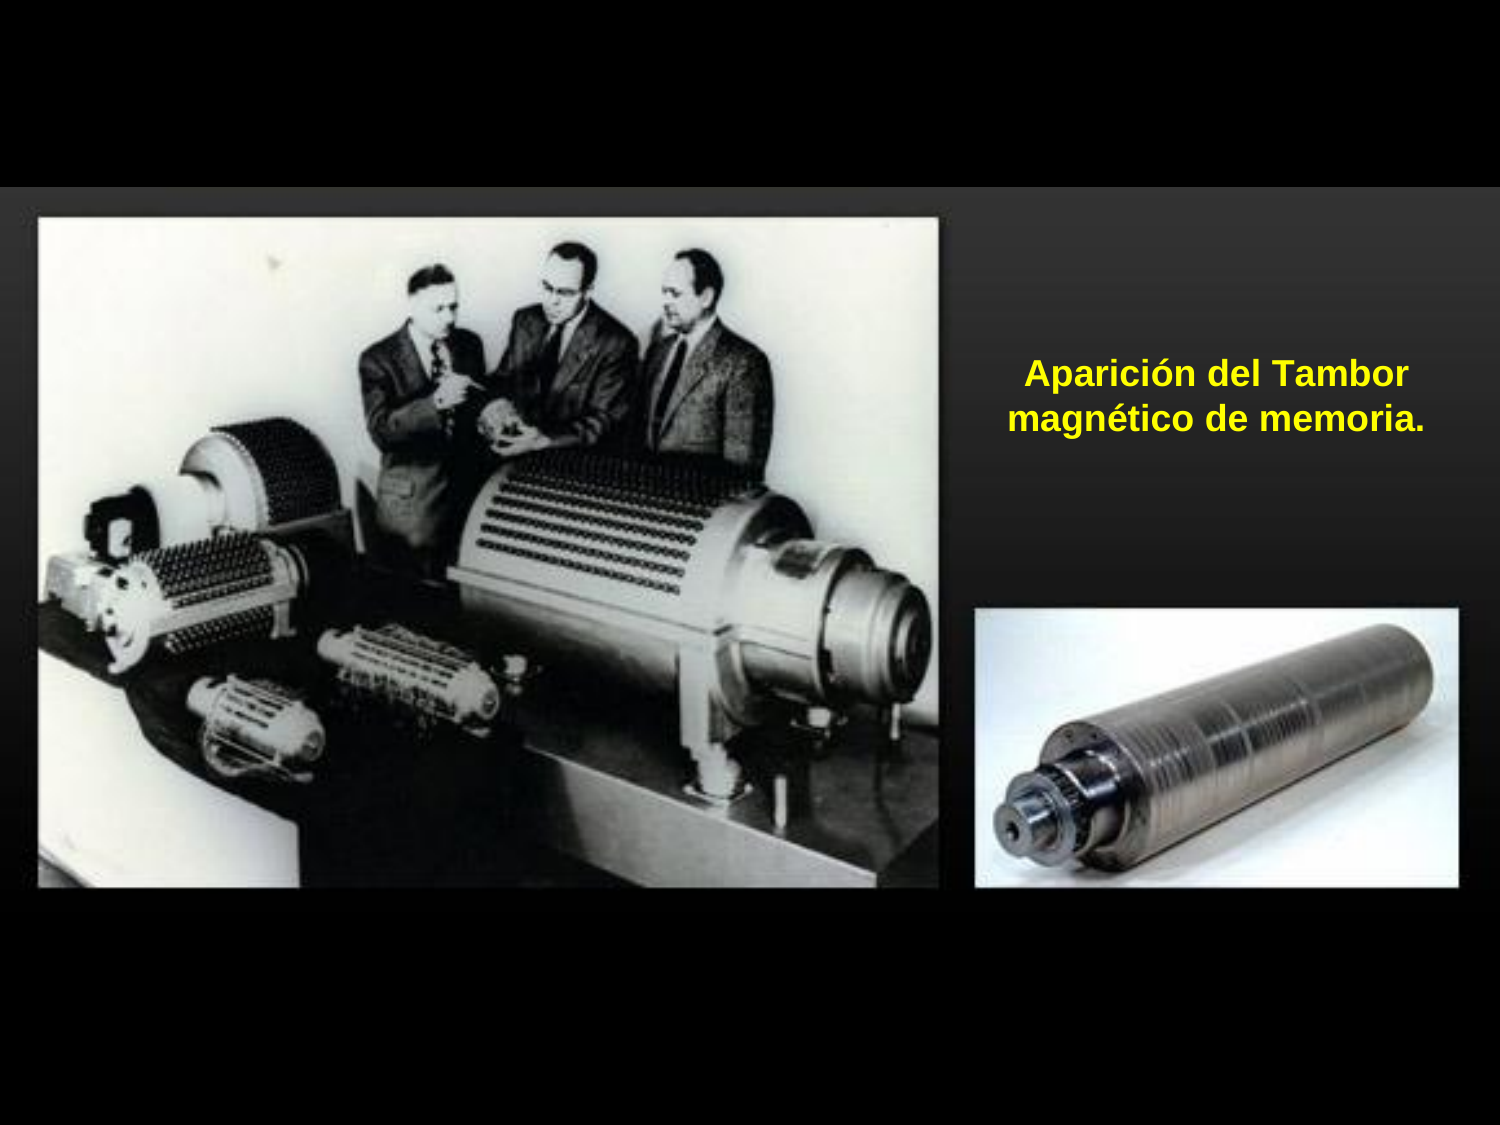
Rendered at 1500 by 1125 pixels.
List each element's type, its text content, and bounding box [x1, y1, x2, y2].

text_box Aparición del Tambor magnético de memoria. [962, 341, 1471, 447]
picture [0, 187, 1500, 930]
